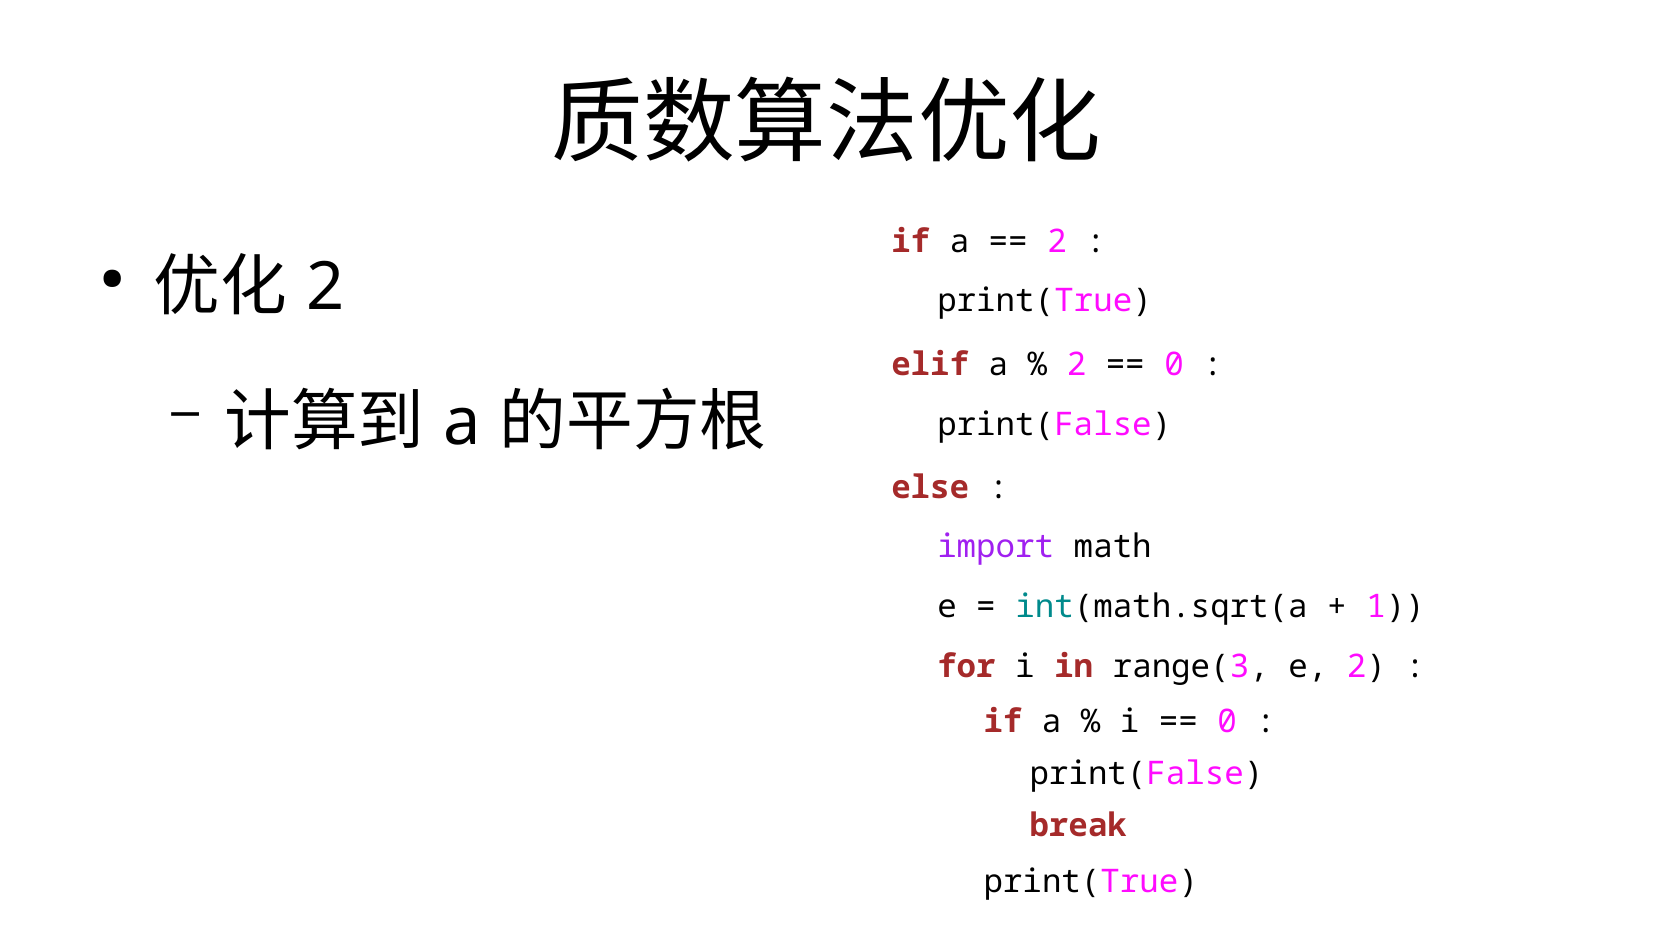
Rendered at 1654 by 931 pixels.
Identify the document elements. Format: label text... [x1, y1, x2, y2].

title 质数算法优化 [82, 37, 1571, 193]
list 优化2 计算到a的平方根 [82, 217, 809, 757]
list if a == 2 : print(True) elif a % 2 == 0 : print(False) else : import math e = int(math.sqrt(a + 1)) for i in range(3, e, 2) : if a % i == 0 : print(False) break print(True) [845, 217, 1572, 910]
